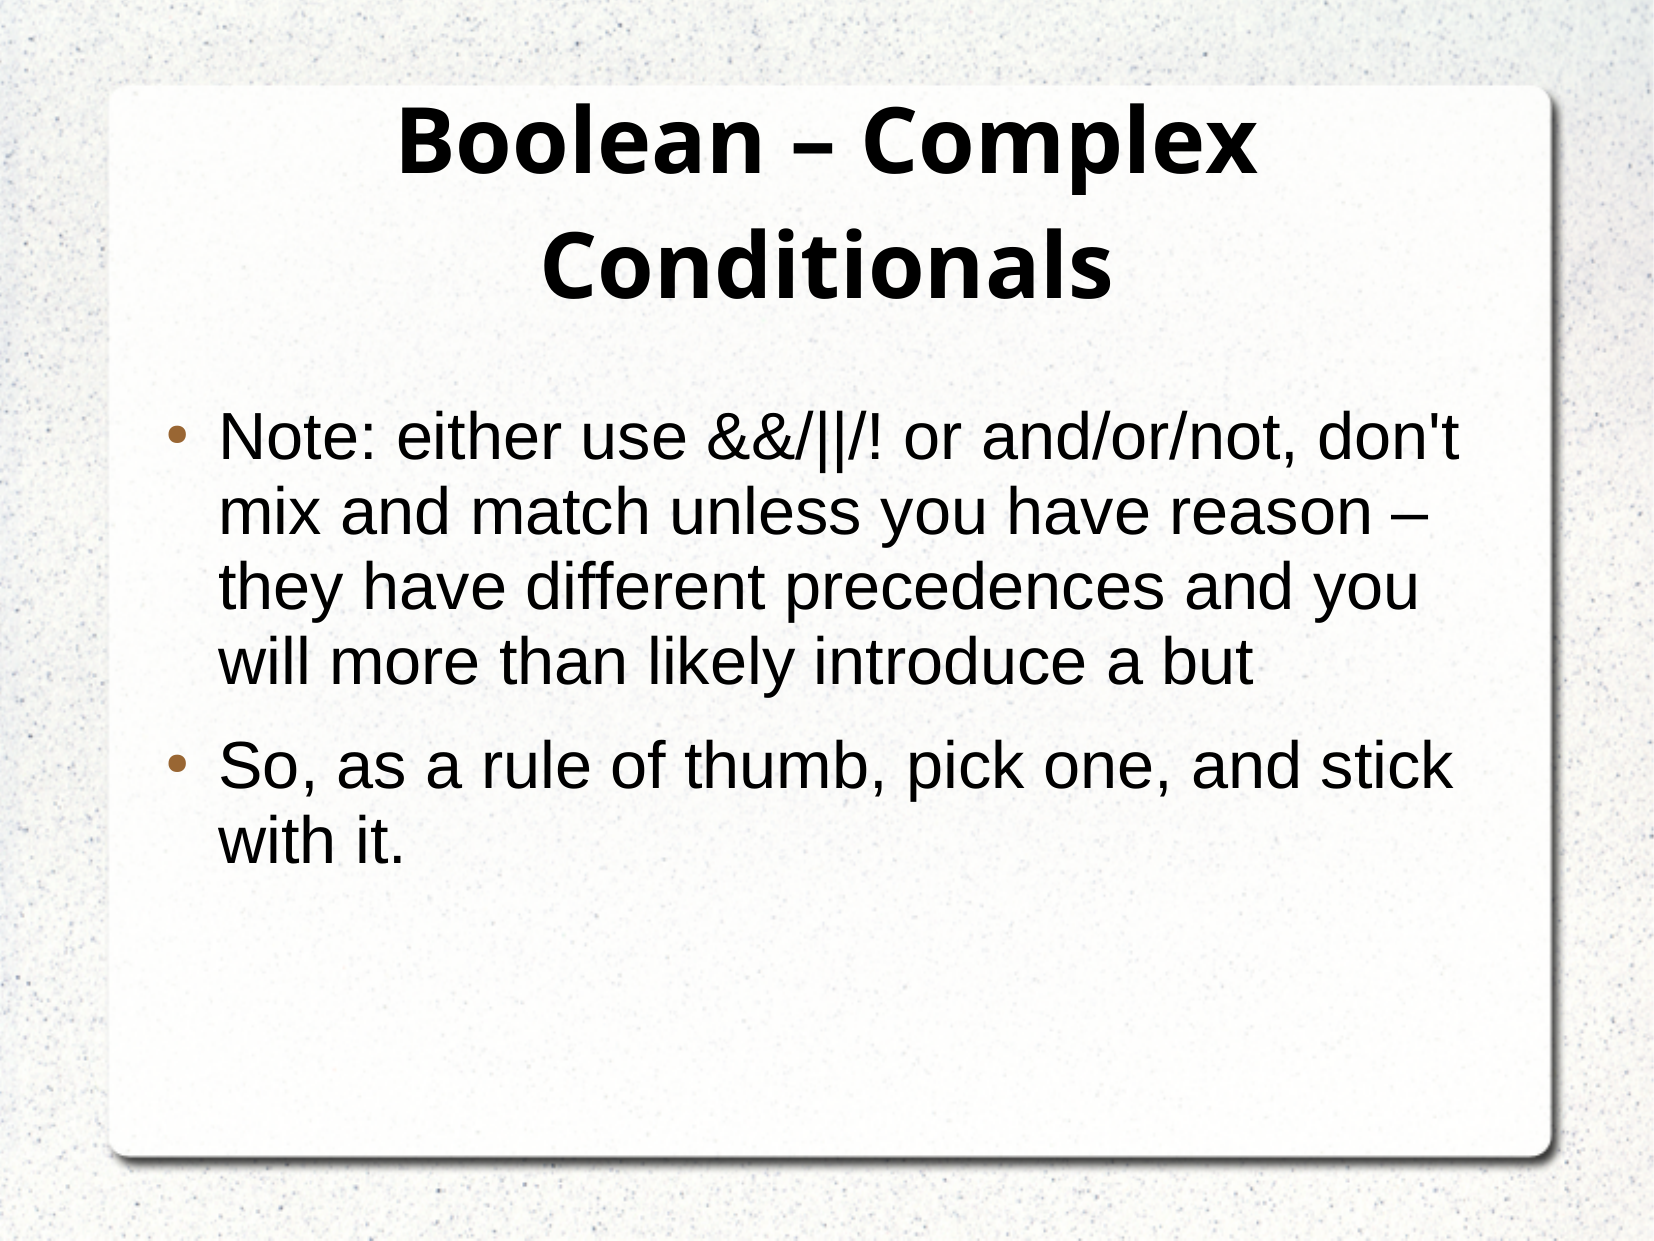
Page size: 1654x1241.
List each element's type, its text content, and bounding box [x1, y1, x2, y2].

picture [0, 0, 1654, 1241]
title Boolean – Complex Conditionals [118, 96, 1536, 304]
list Note: either use &&/||/! or and/or/not, don't mix and match unless you have reason – they have different precedences and you will more than likely introduce a but So, as a rule of thumb, pick one, and stick with it. [147, 295, 1506, 967]
